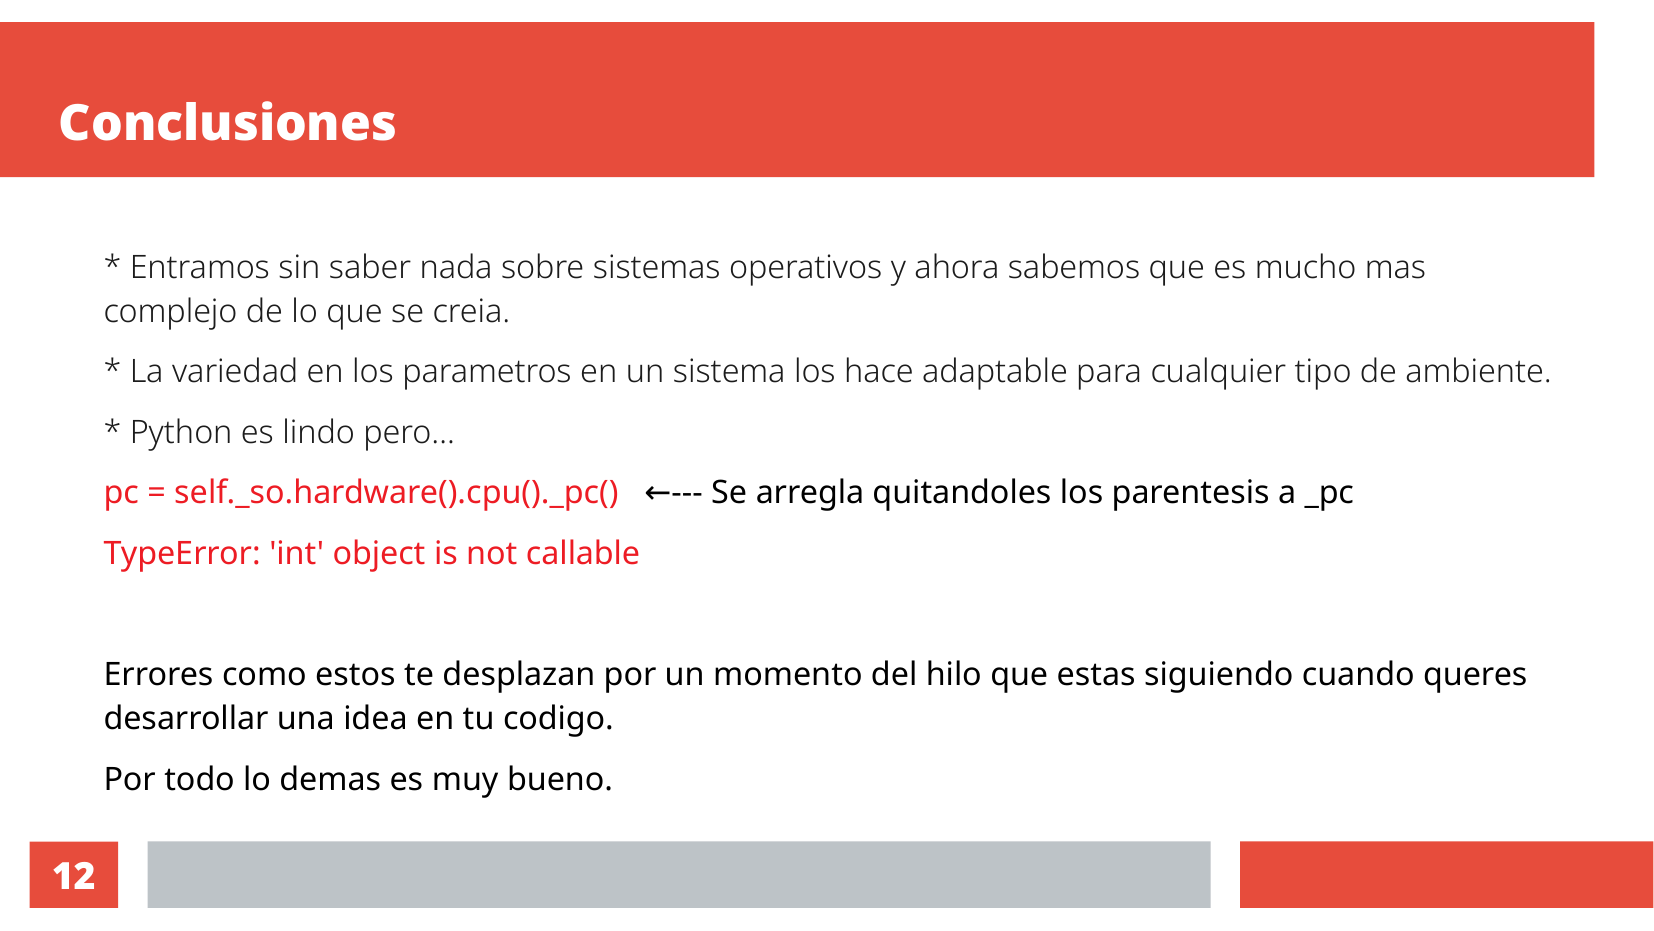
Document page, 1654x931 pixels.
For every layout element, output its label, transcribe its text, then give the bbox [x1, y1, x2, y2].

list * Entramos sin saber nada sobre sistemas operativos y ahora sabemos que es mucho mas complejo de lo que se creia. * La variedad en los parametros en un sistema los hace adaptable para cualquier tipo de ambiente. * Python es lindo pero… pc = self._so.hardware().cpu()._pc() ←--- Se arregla quitandoles los parentesis a _pc TypeError: 'int' object is not callable Errores como estos te desplazan por un momento del hilo que estas siguiendo cuando queres desarrollar una idea en tu codigo. Por todo lo demas es muy bueno. [59, 243, 1565, 820]
title Conclusiones [59, 44, 1595, 156]
